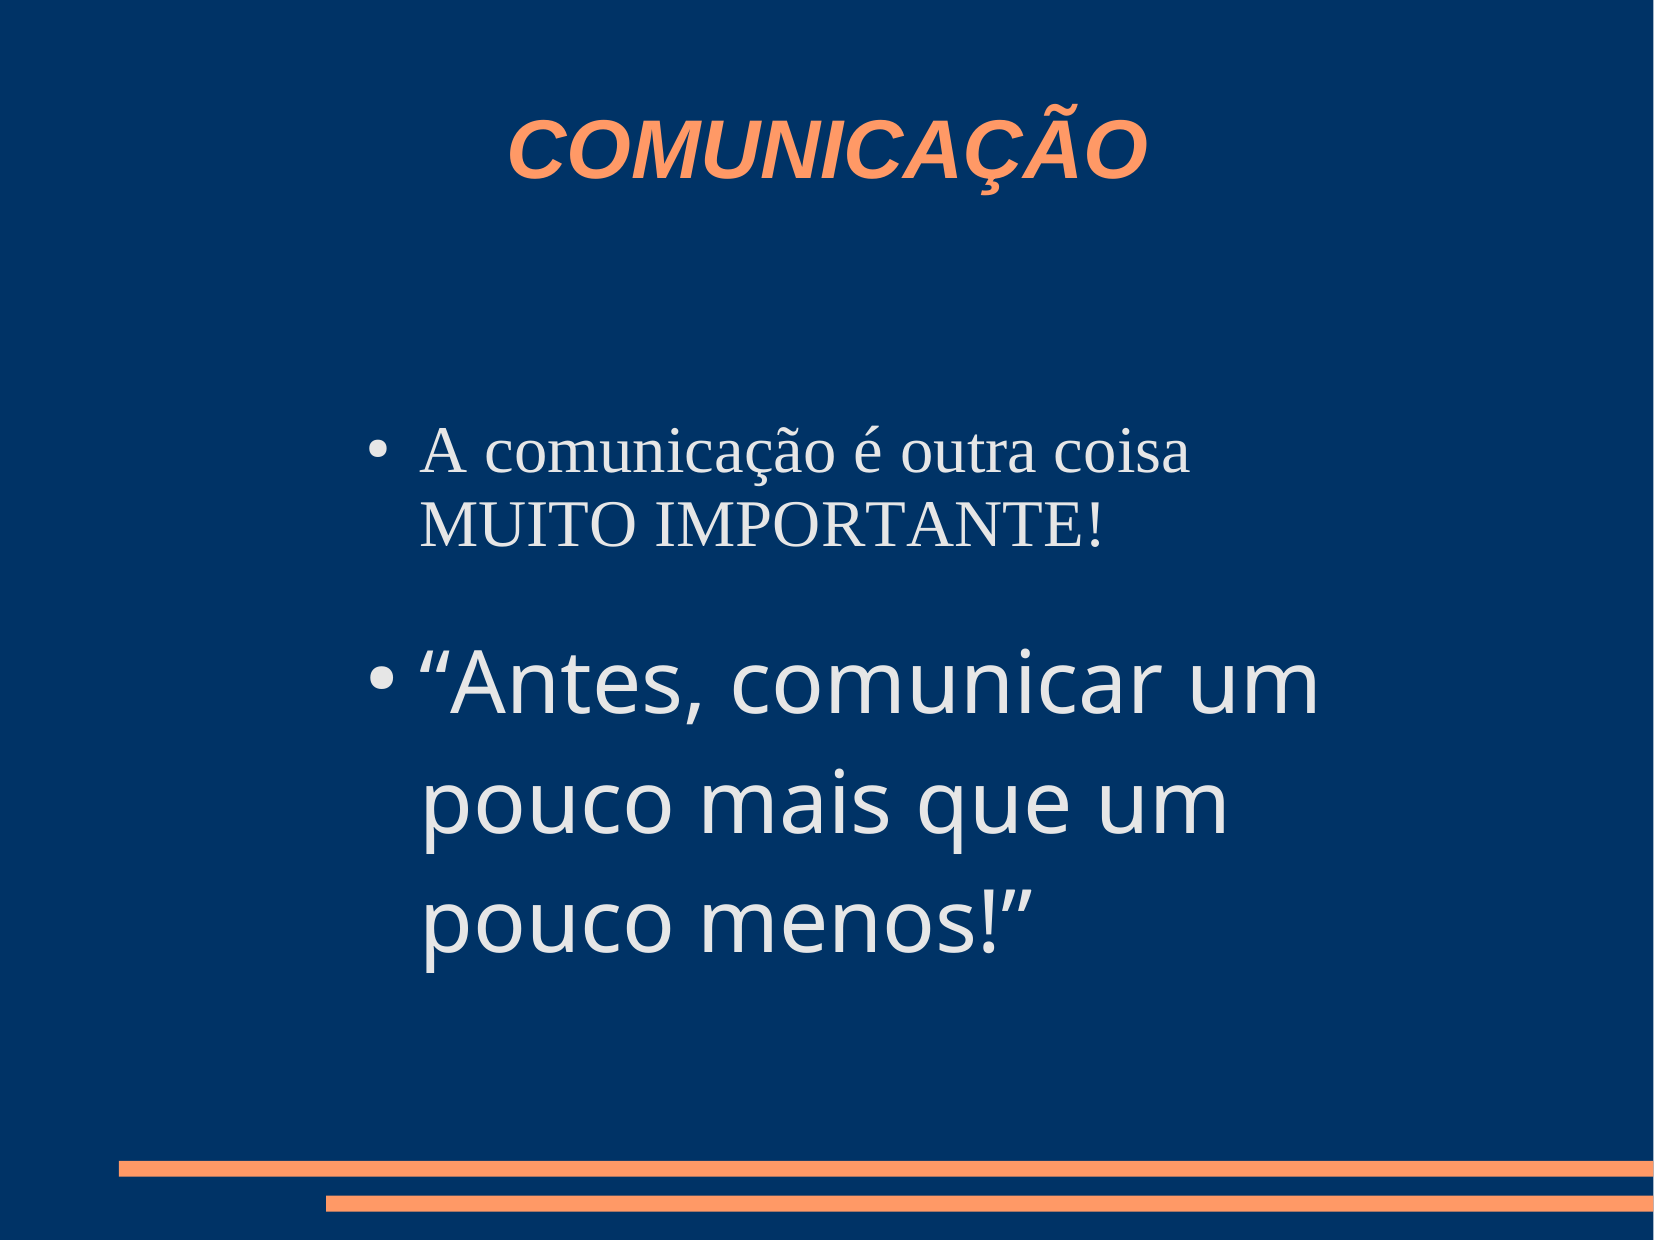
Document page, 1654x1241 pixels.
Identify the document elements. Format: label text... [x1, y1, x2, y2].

title COMUNICAÇÃO [121, 46, 1534, 254]
list A comunicação é outra coisa MUITO IMPORTANTE! “Antes, comunicar um pouco mais que um pouco menos!” [348, 413, 1412, 945]
